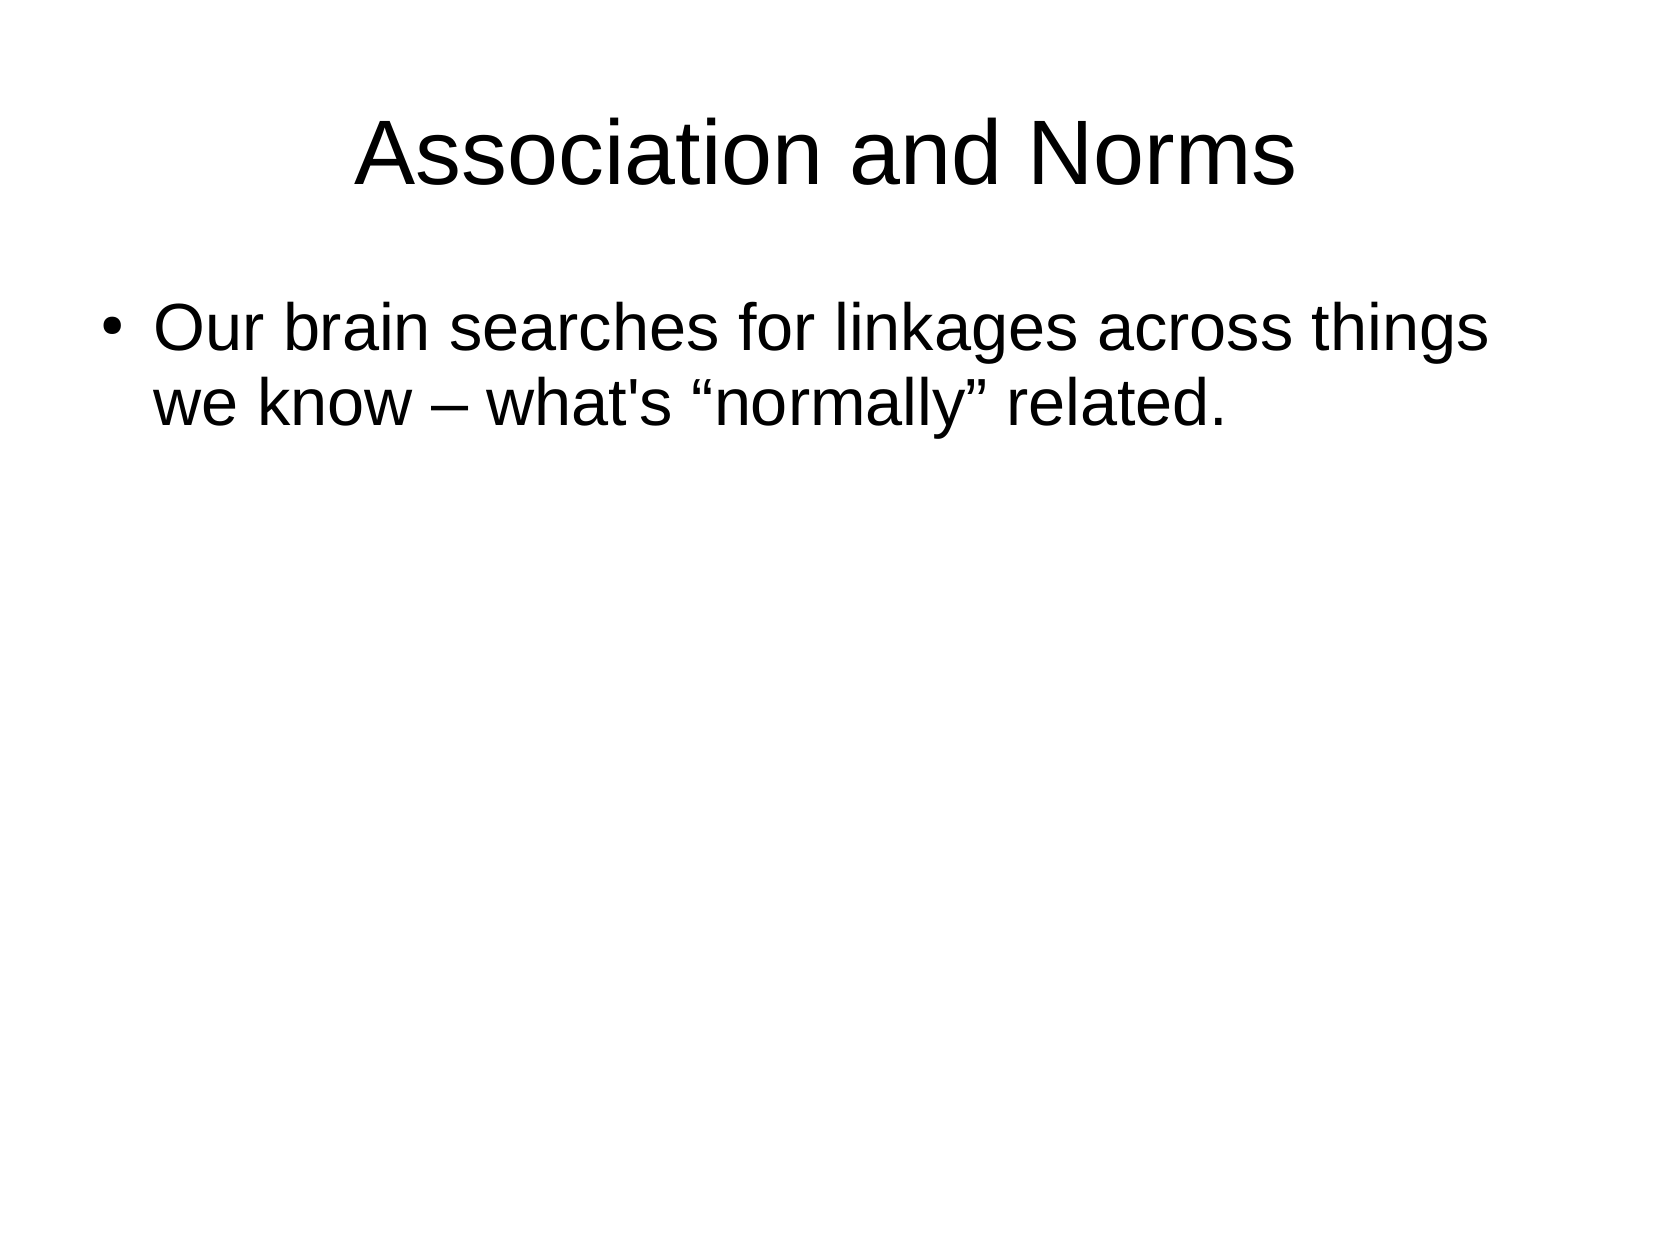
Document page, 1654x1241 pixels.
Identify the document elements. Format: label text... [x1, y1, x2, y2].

list Our brain searches for linkages across things we know – what's “normally” related. [82, 290, 1571, 1010]
title Association and Norms [82, 49, 1571, 257]
